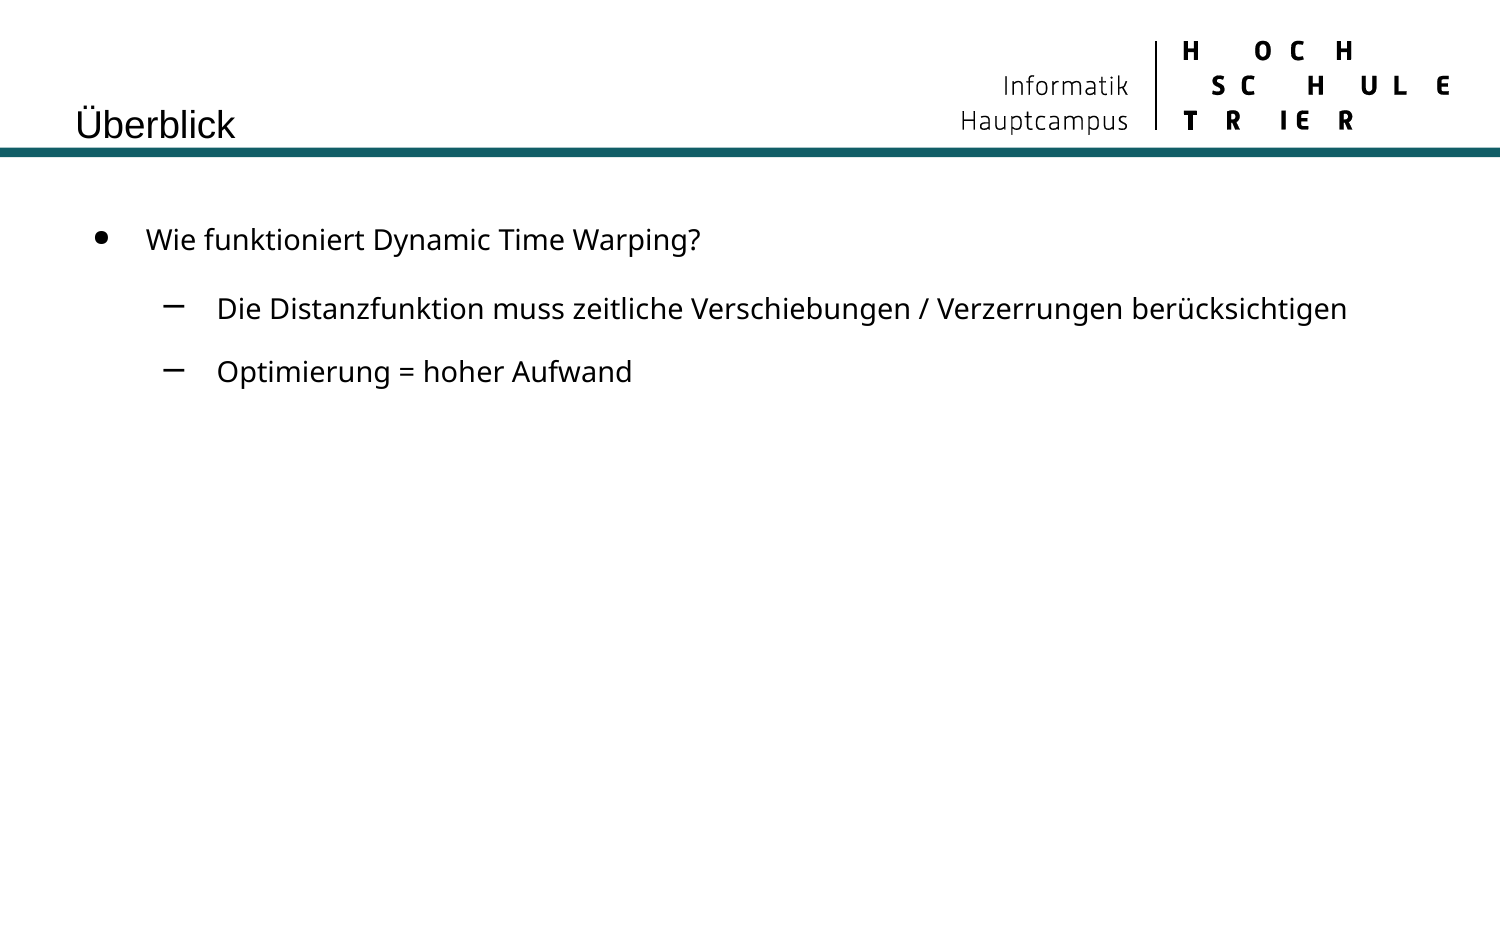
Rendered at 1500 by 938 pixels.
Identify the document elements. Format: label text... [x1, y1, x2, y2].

title Überblick [75, 37, 1425, 194]
list Wie funktioniert Dynamic Time Warping? Die Distanzfunktion muss zeitliche Verschiebungen / Verzerrungen berücksichtigen Optimierung = hoher Aufwand [75, 219, 1425, 863]
